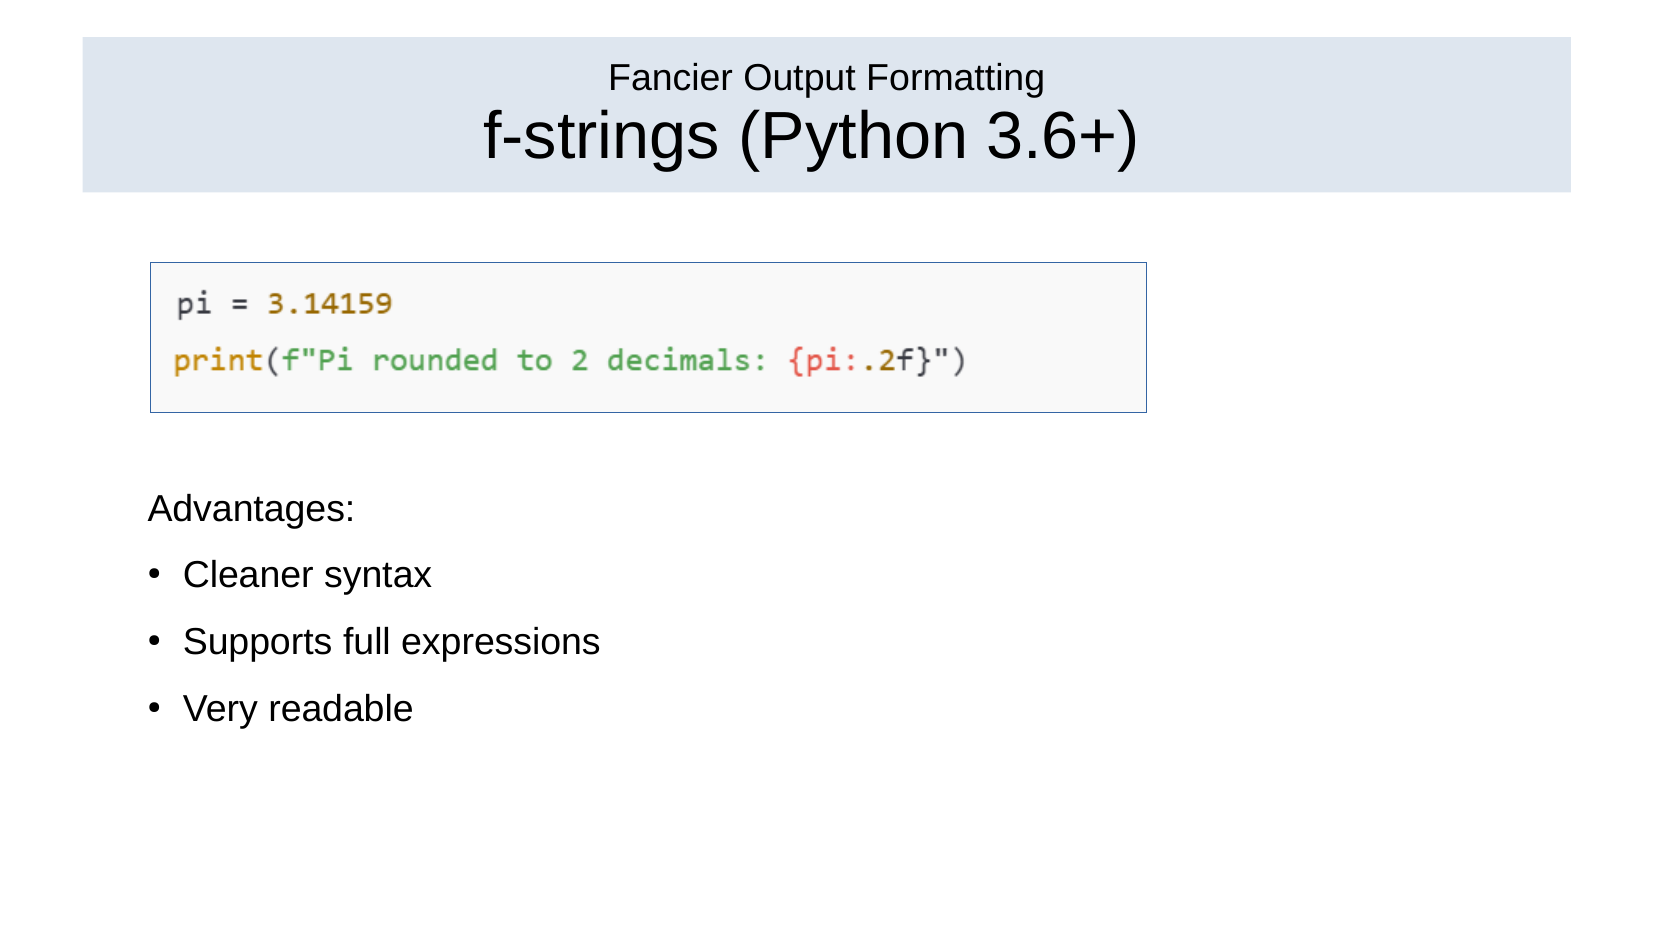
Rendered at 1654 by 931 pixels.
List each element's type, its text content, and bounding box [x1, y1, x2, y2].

title Fancier Output Formatting f-strings (Python 3.6+) [82, 37, 1571, 193]
picture [150, 262, 1147, 413]
text_box Advantages: Cleaner syntax Supports full expressions Very readable [132, 479, 1276, 863]
